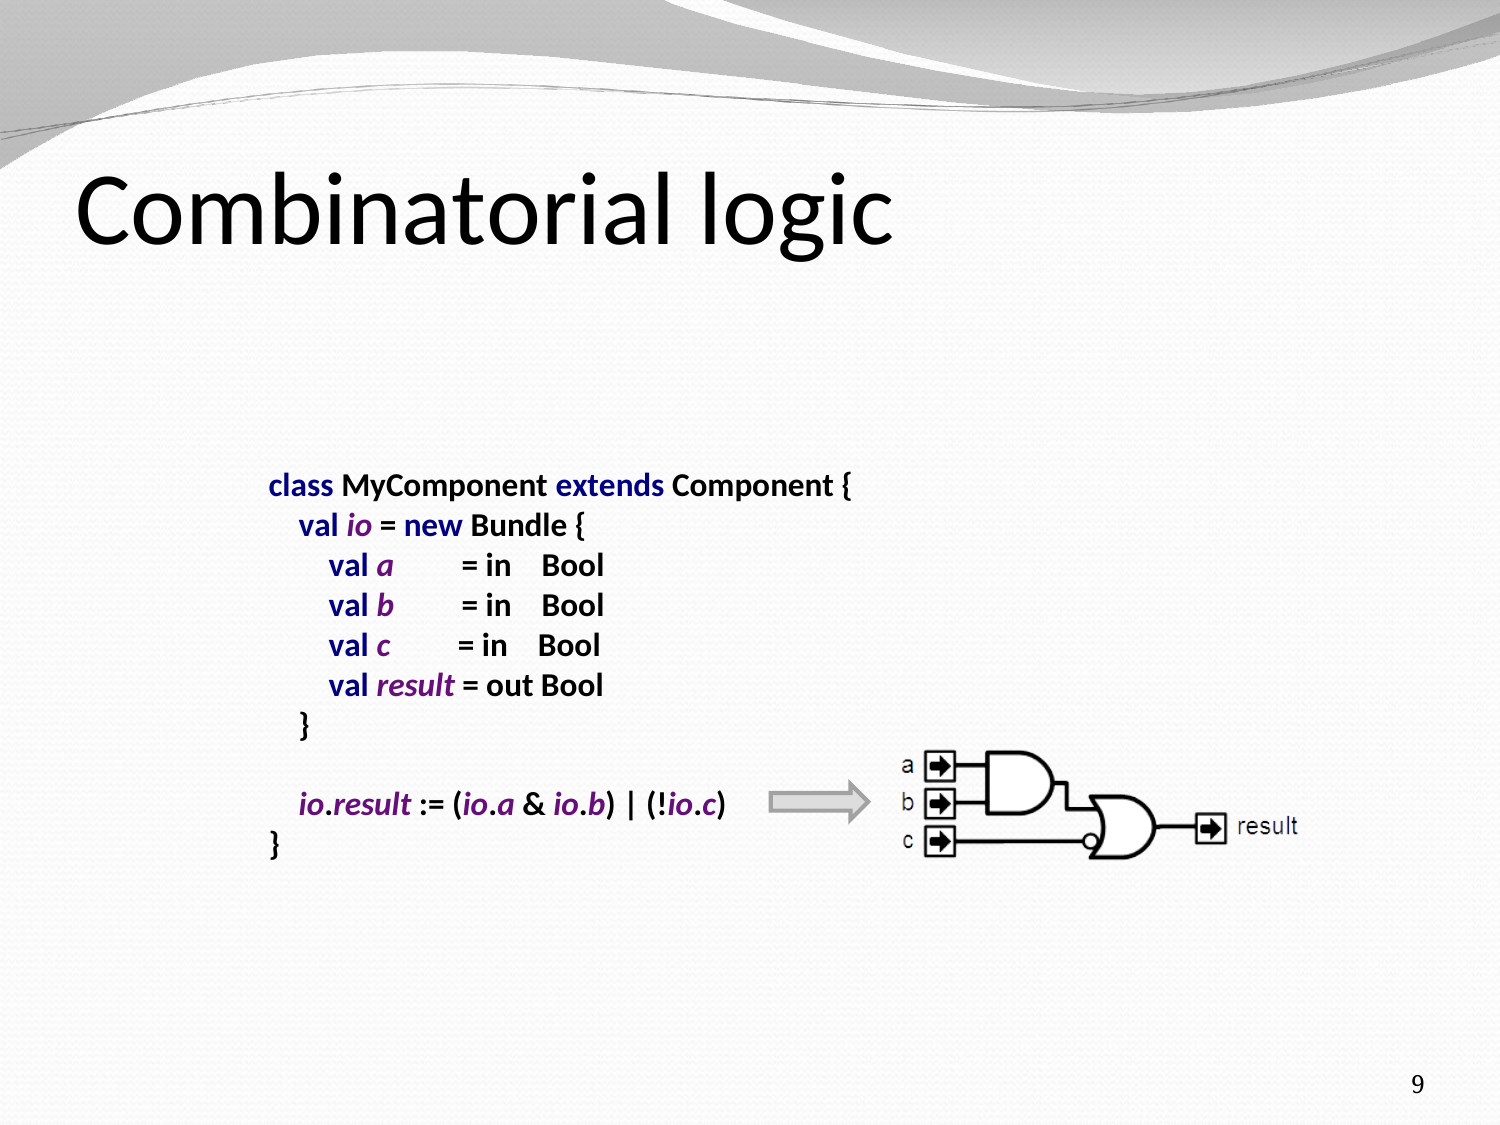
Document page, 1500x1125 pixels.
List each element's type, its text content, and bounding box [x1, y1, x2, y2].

text_box <numéro> [1299, 1042, 1426, 1103]
title Combinatorial logic [75, 78, 1426, 266]
text_box class MyComponent extends Component { val io = new Bundle { val a = in Bool val b = in Bool val c = in Bool val result = out Bool } io.result := (io.a & io.b) | (!io.c) } [253, 455, 1199, 871]
picture [0, 0, 1500, 1125]
text_box [770, 784, 869, 820]
